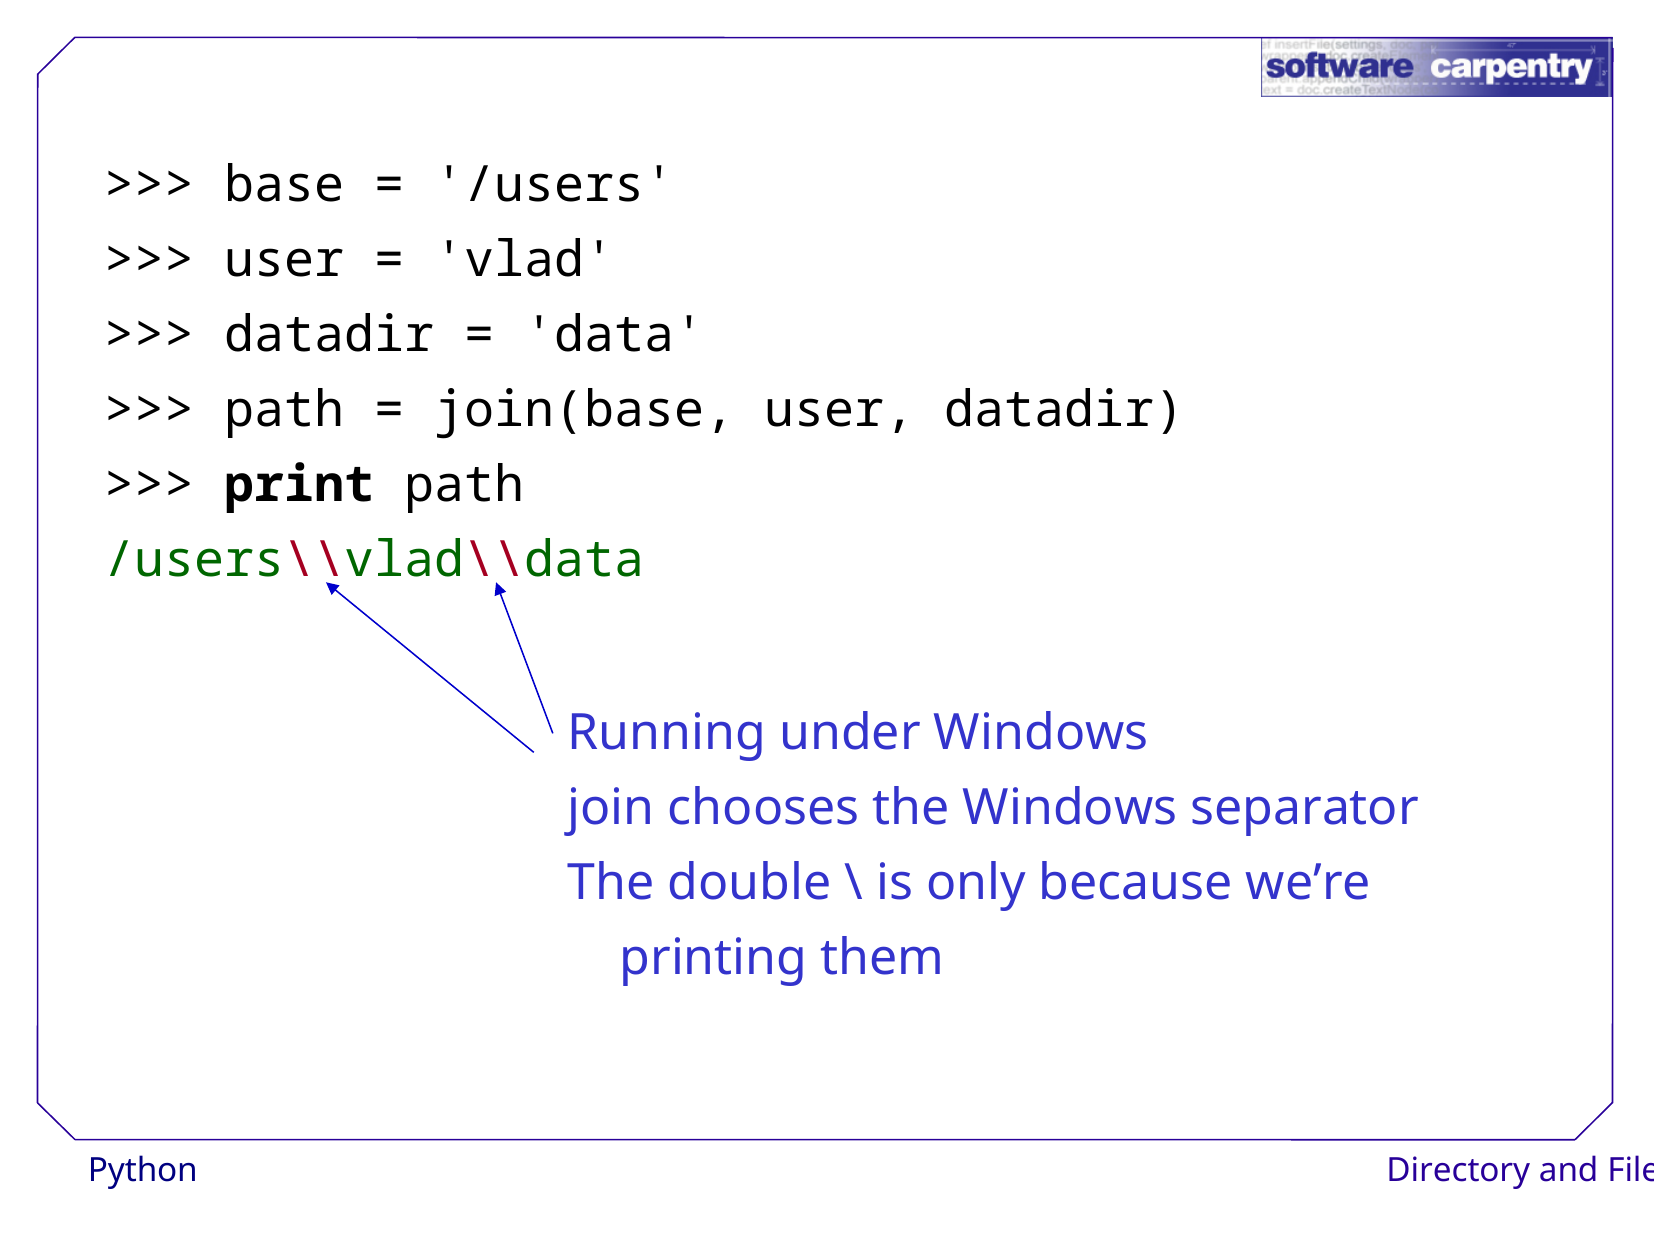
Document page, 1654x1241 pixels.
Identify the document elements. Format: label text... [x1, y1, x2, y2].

text_box >>> base = '/users' >>> user = 'vlad' >>> datadir = 'data' >>> path = join(base, user, datadir) >>> print path /users\\vlad\\data [89, 128, 1512, 1037]
text_box Running under Windows join chooses the Windows separator The double \ is only because we’re printing them [552, 676, 1272, 772]
picture [1261, 39, 1613, 97]
